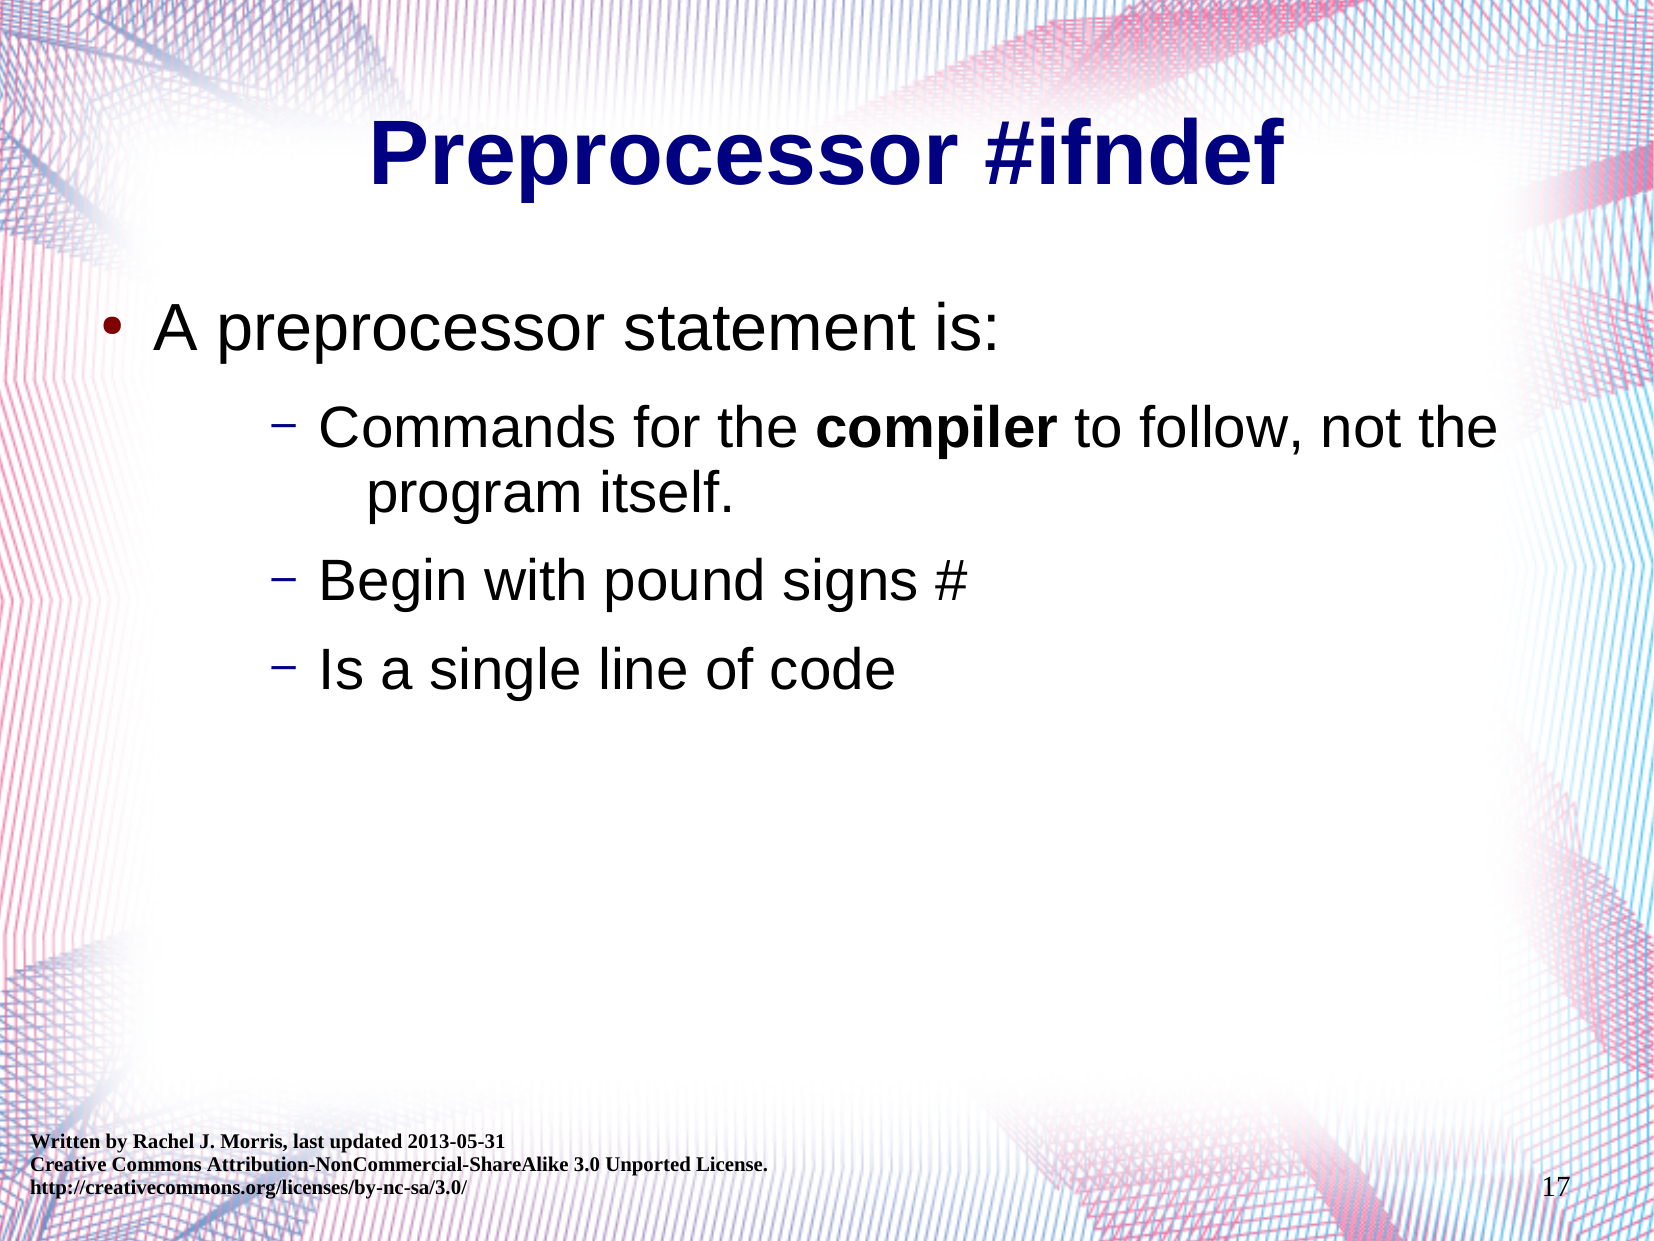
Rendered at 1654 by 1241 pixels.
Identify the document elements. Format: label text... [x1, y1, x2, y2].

list A preprocessor statement is: Commands for the compiler to follow, not the program itself. Begin with pound signs # Is a single line of code [82, 290, 1571, 702]
picture [0, 0, 1654, 1241]
title Preprocessor #ifndef [82, 49, 1571, 257]
